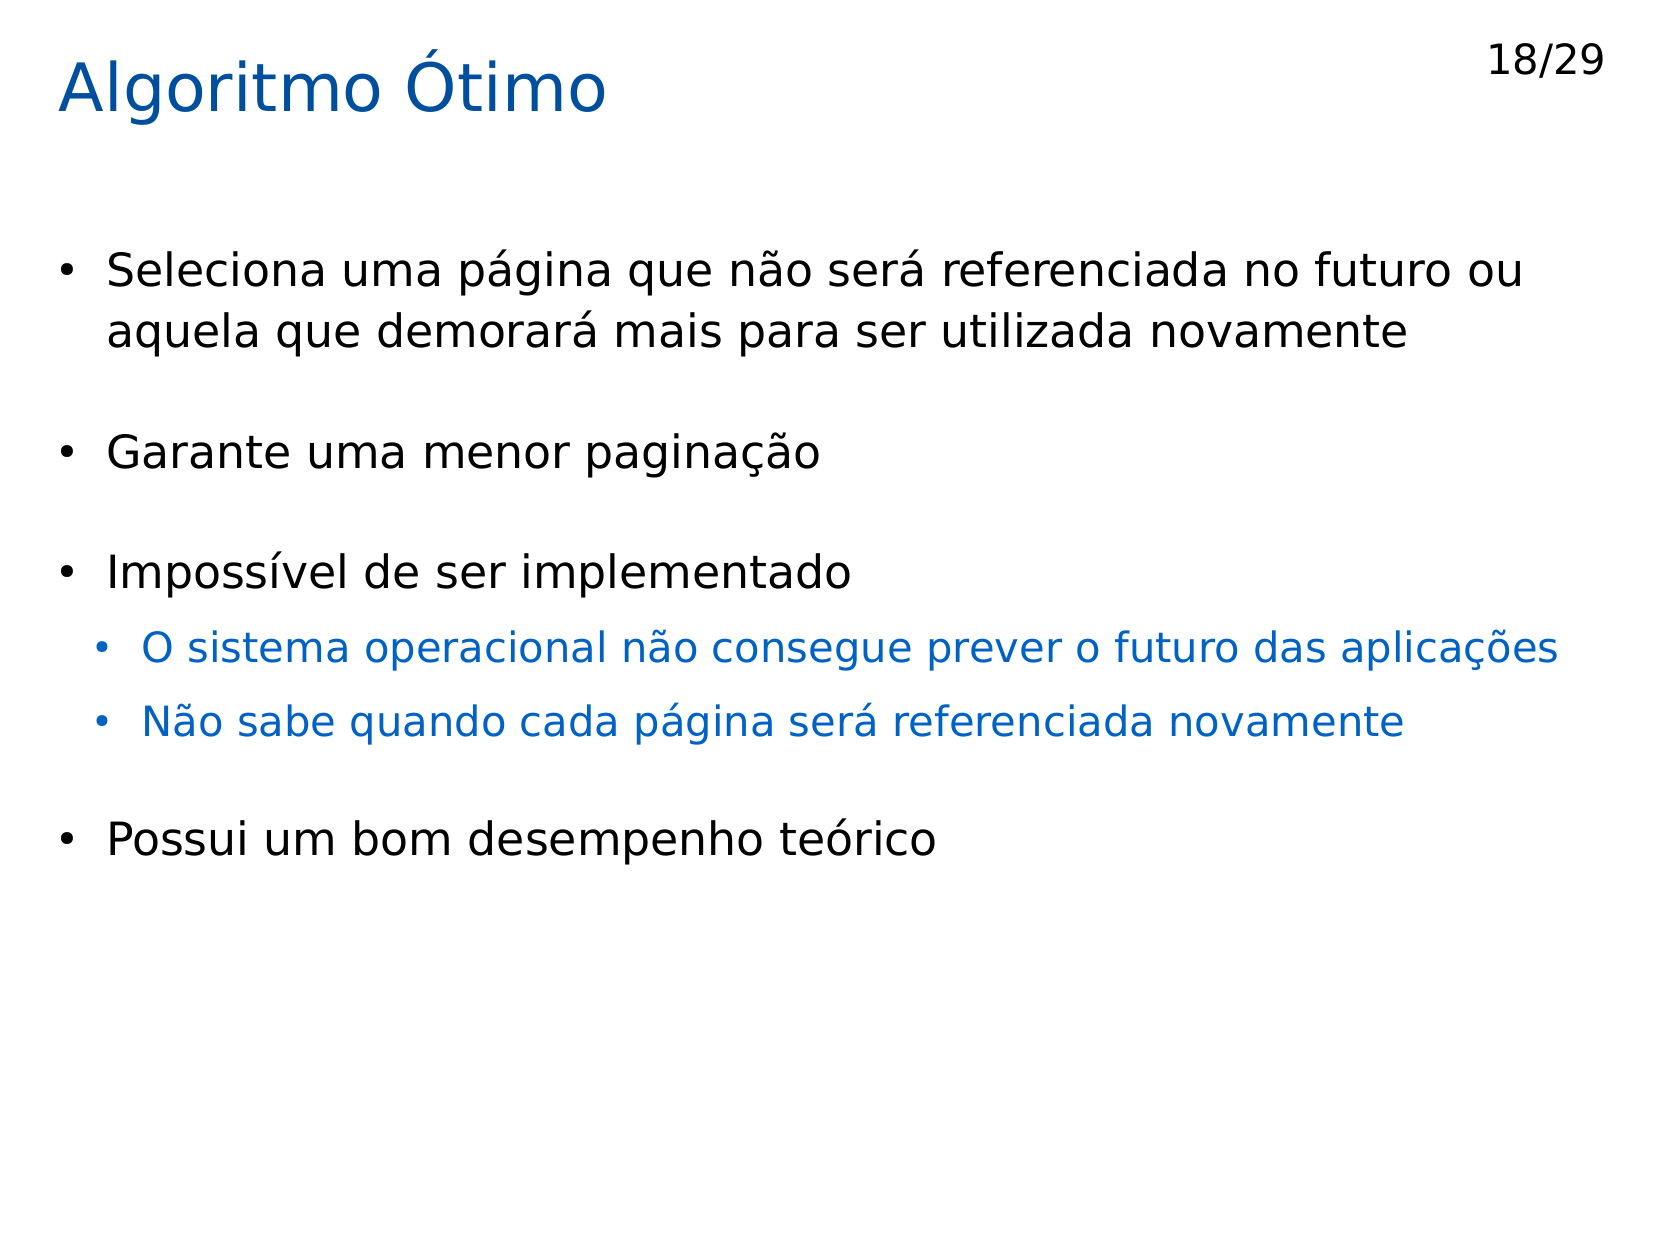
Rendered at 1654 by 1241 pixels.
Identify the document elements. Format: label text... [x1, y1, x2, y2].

title Algoritmo Ótimo [59, 29, 1506, 148]
list Seleciona uma página que não será referenciada no futuro ou aquela que demorará mais para ser utilizada novamente Garante uma menor paginação Impossível de ser implementado O sistema operacional não consegue prever o futuro das aplicações Não sabe quando cada página será referenciada novamente Possui um bom desempenho teórico [59, 236, 1595, 1211]
